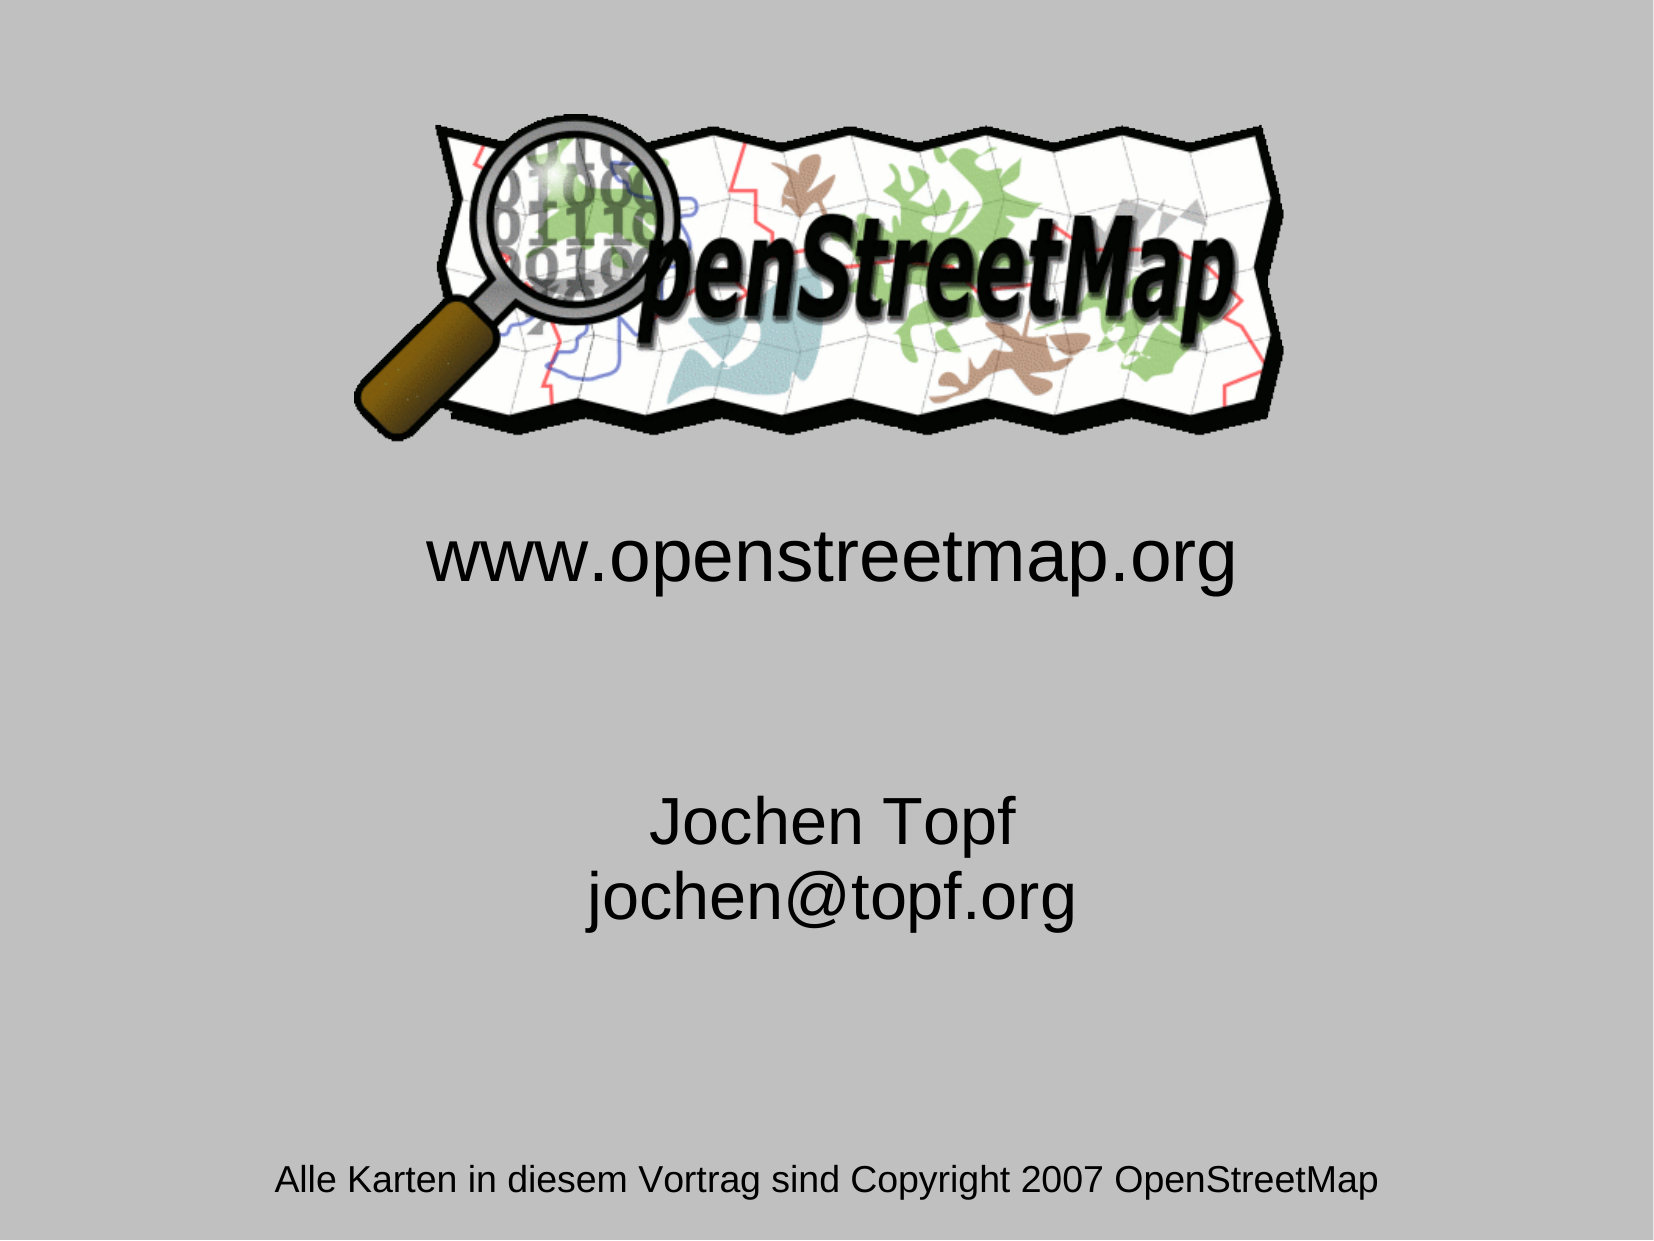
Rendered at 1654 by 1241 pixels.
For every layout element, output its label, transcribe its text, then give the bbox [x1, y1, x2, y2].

title www.openstreetmap.org Jochen Topf jochen@topf.org [88, 383, 1577, 1064]
text_box Alle Karten in diesem Vortrag sind Copyright 2007 OpenStreetMap [0, 1151, 1654, 1223]
picture [354, 114, 1292, 443]
